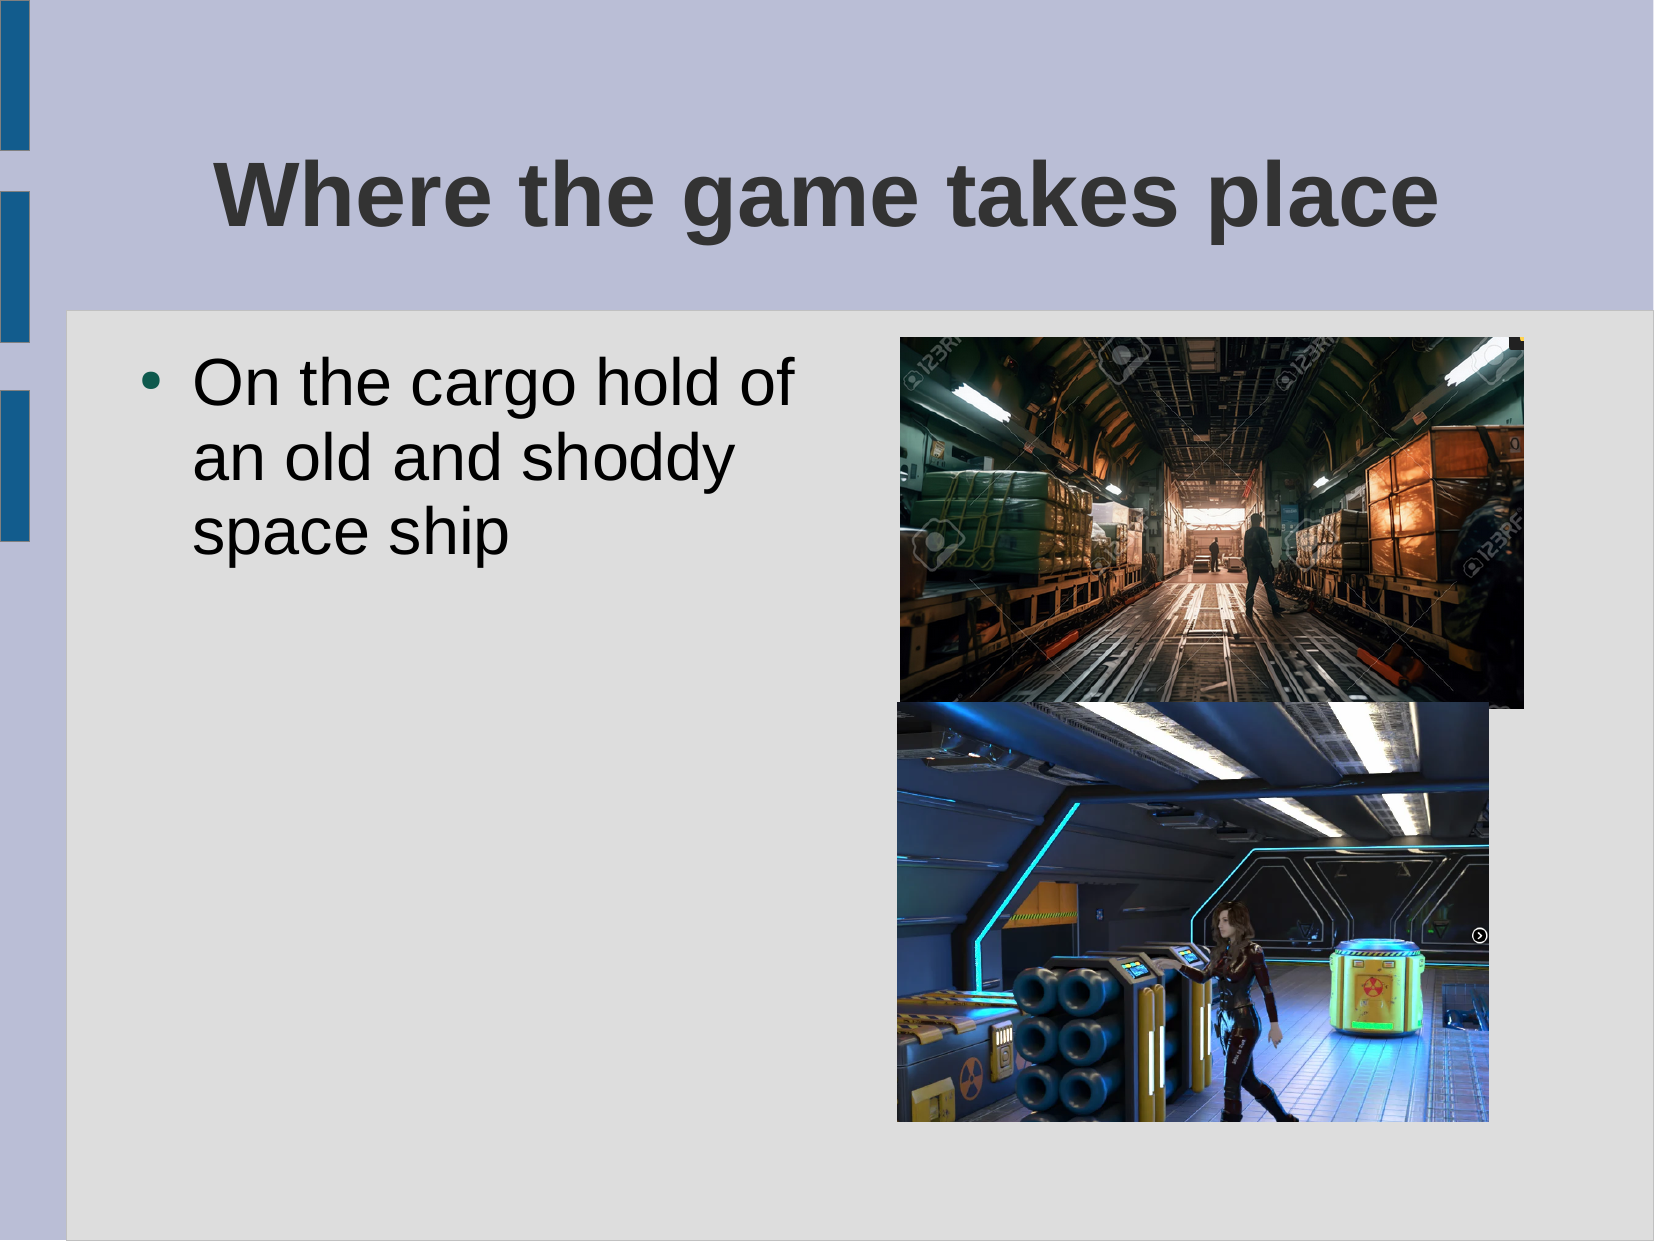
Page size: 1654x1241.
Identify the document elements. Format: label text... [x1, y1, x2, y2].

picture [897, 337, 1524, 1123]
title Where the game takes place [121, 91, 1534, 299]
list On the cargo hold of an old and shoddy space ship [121, 344, 811, 1064]
